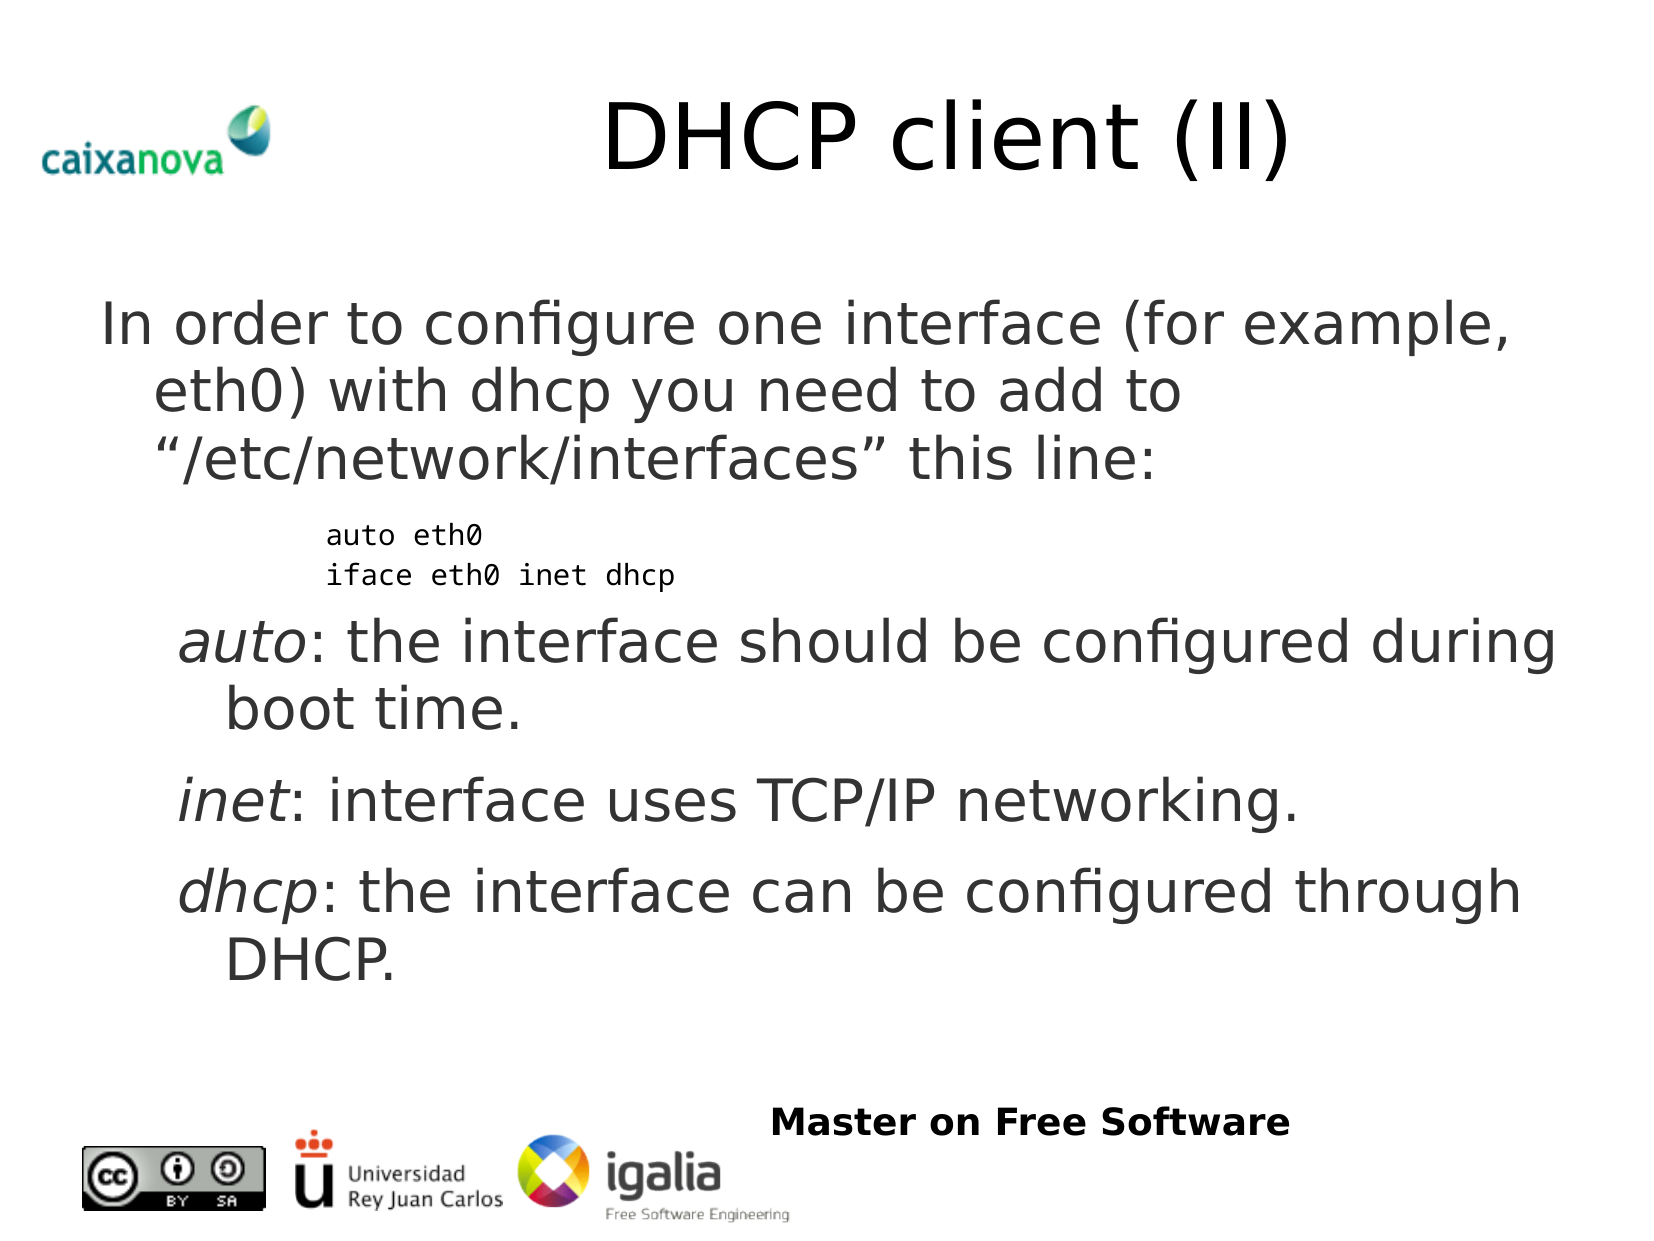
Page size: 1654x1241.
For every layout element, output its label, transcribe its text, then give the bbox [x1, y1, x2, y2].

picture [29, 73, 284, 207]
list In order to configure one interface (for example, eth0) with dhcp you need to add to “/etc/network/interfaces” this line: auto: the interface should be configured during boot time. inet: interface uses TCP/IP networking. dhcp: the interface can be configured through DHCP. [82, 290, 1571, 1093]
picture [82, 1146, 266, 1211]
picture [295, 1121, 811, 1235]
text_box auto eth0 iface eth0 inet dhcp [310, 507, 886, 589]
title DHCP client (II) [295, 38, 1601, 237]
